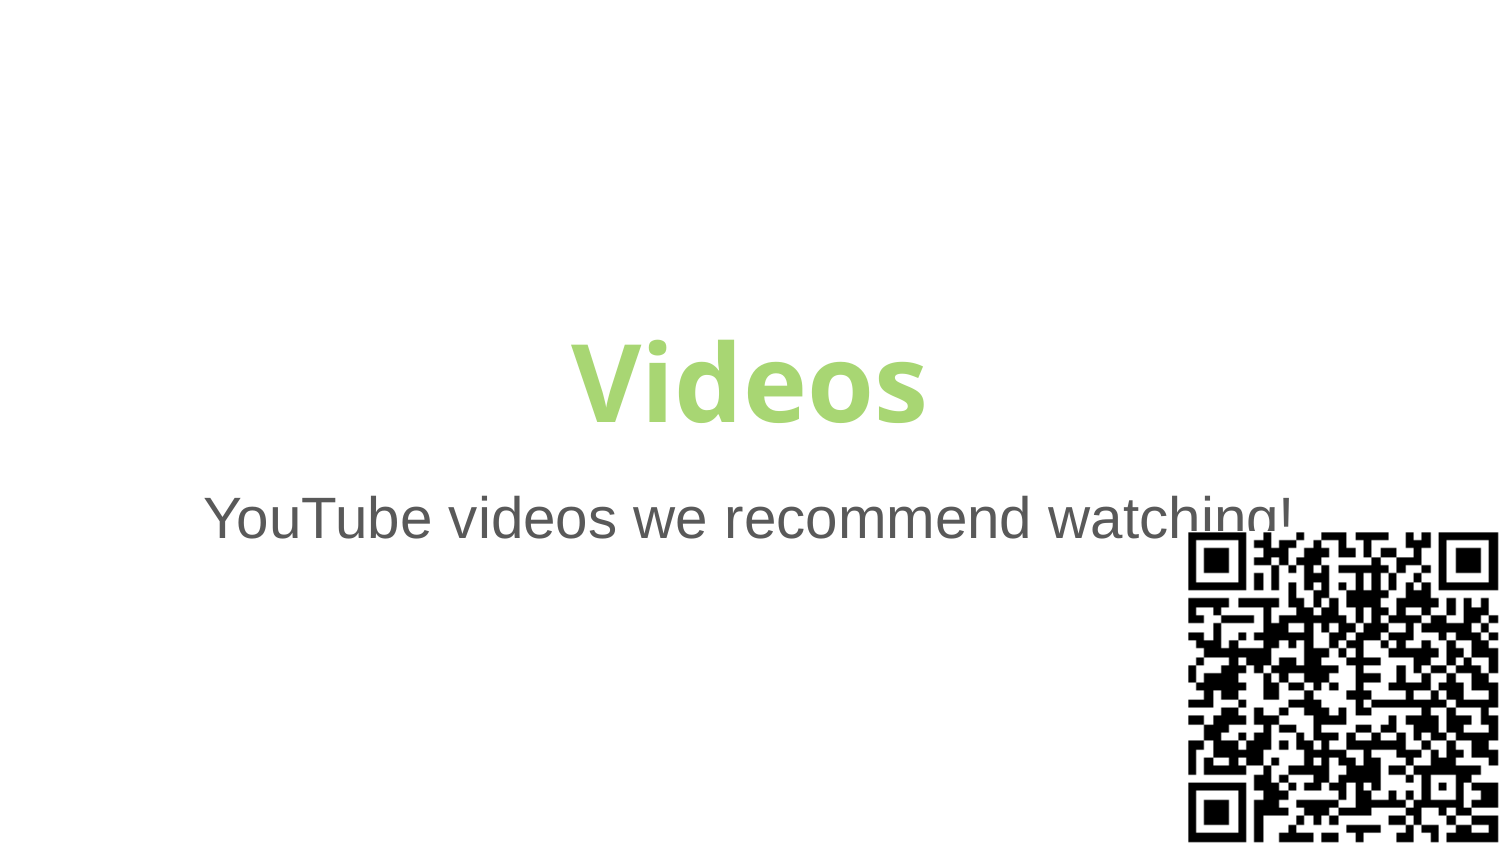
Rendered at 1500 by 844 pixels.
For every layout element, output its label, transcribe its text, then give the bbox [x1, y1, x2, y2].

picture [1187, 531, 1500, 844]
title Videos [51, 122, 1449, 459]
subtitle YouTube videos we recommend watching! [51, 464, 1449, 595]
